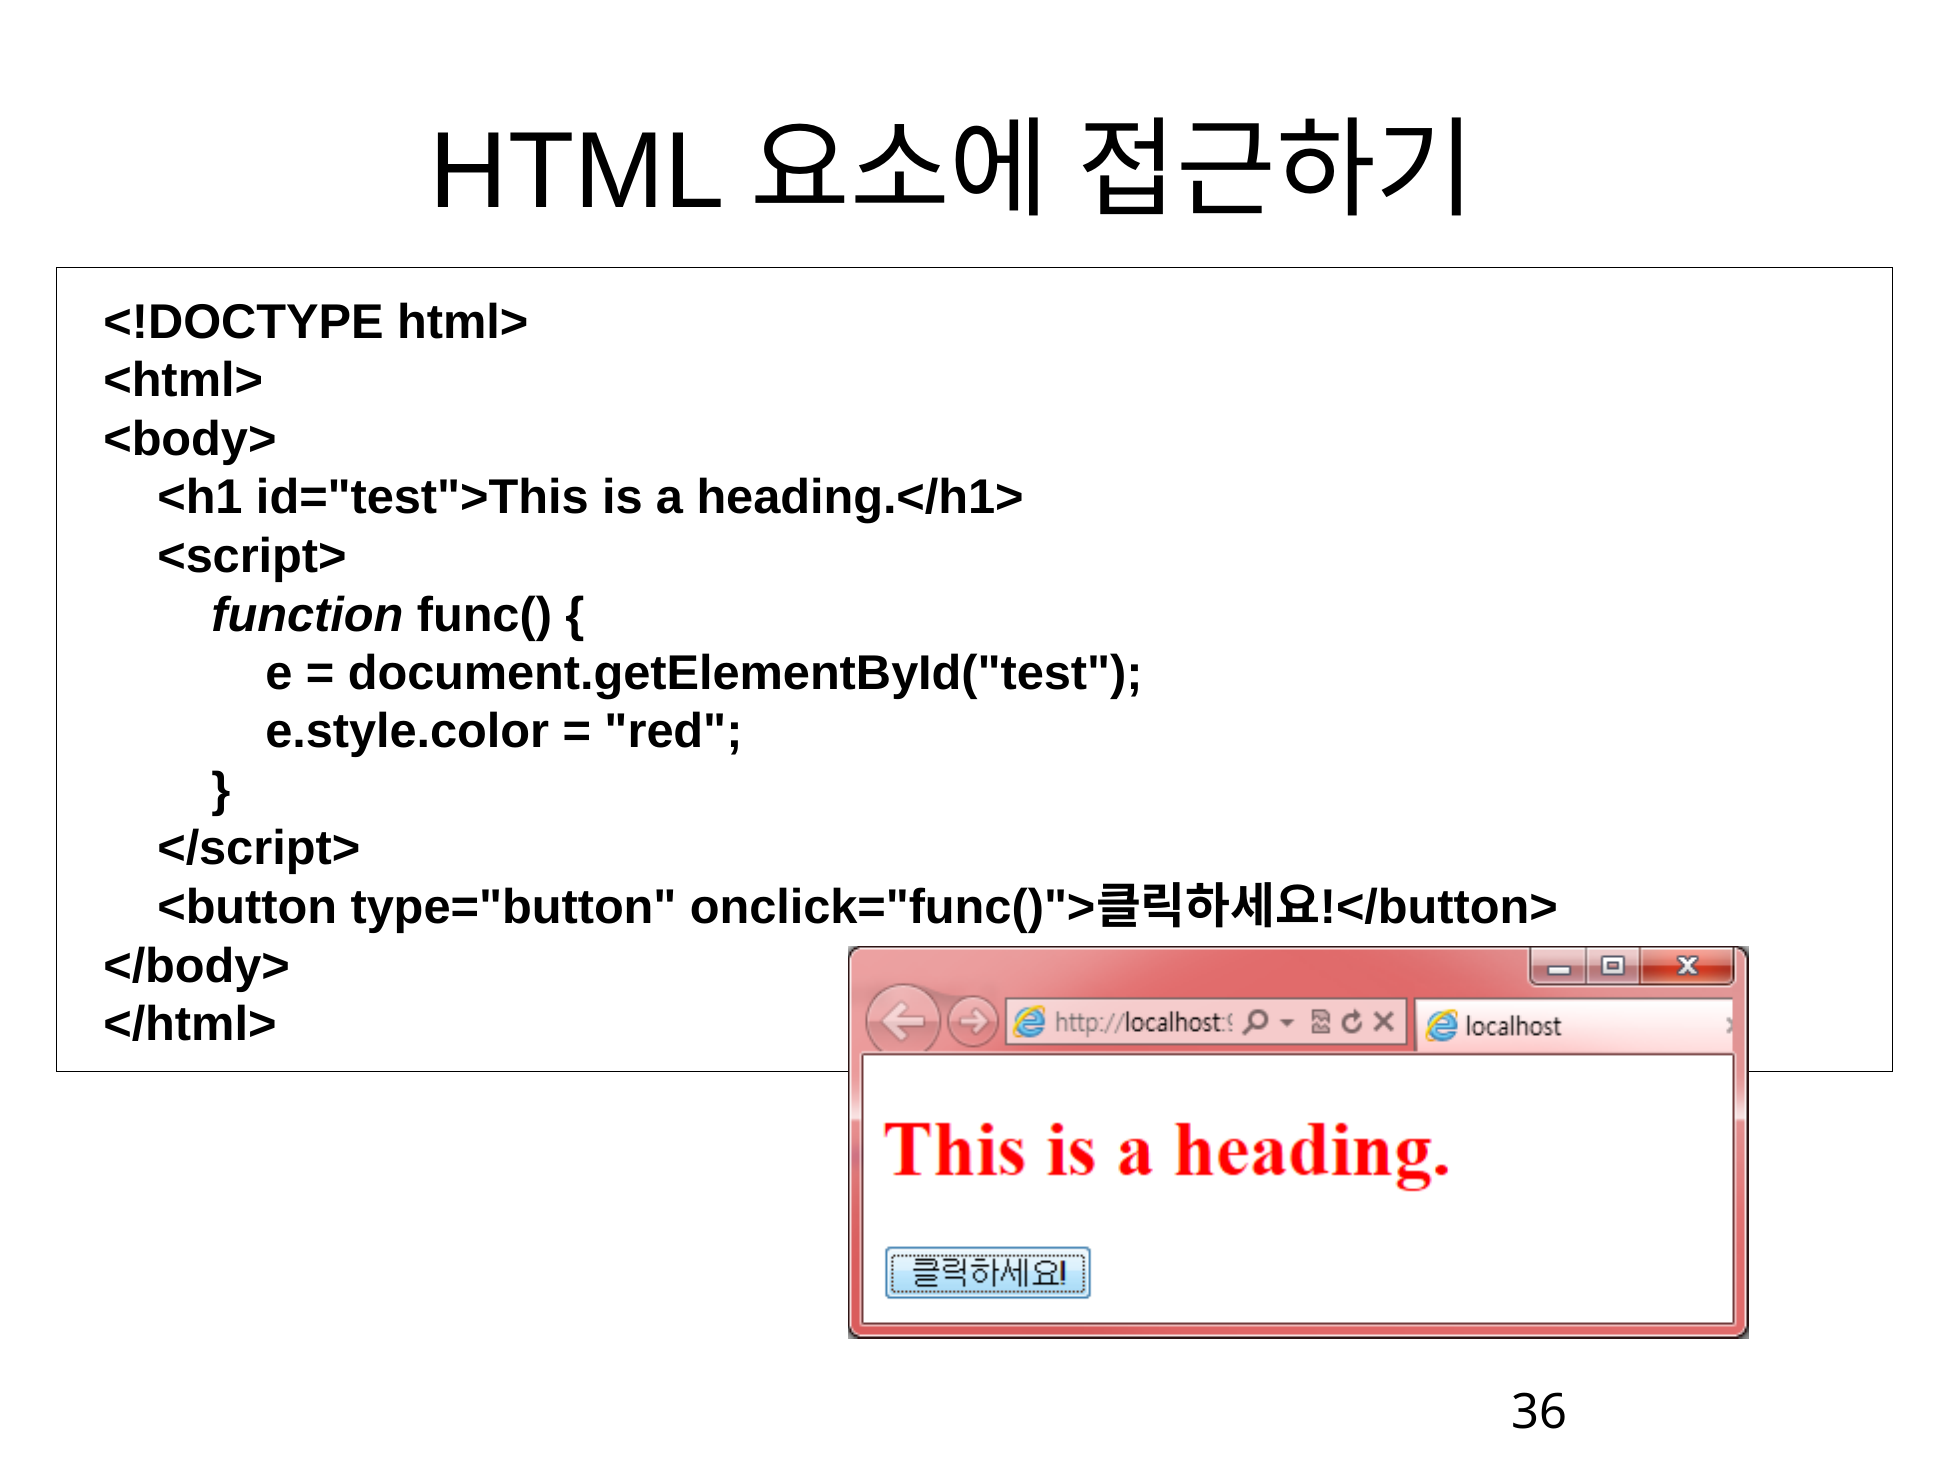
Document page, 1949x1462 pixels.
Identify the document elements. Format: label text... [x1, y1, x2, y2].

picture [848, 946, 1749, 1339]
slide_number <숫자> [1496, 1372, 1899, 1462]
text_box <!DOCTYPE html> <html> <body> <h1 id="test">This is a heading.</h1> <script> function func() { e = document.getElementById("test"); e.style.color = "red"; } </script> <button type="button" onclick="func()">클릭하세요!</button> </body> </html> [56, 267, 1893, 1072]
title HTML 요소에 접근하기 [156, 92, 1749, 255]
